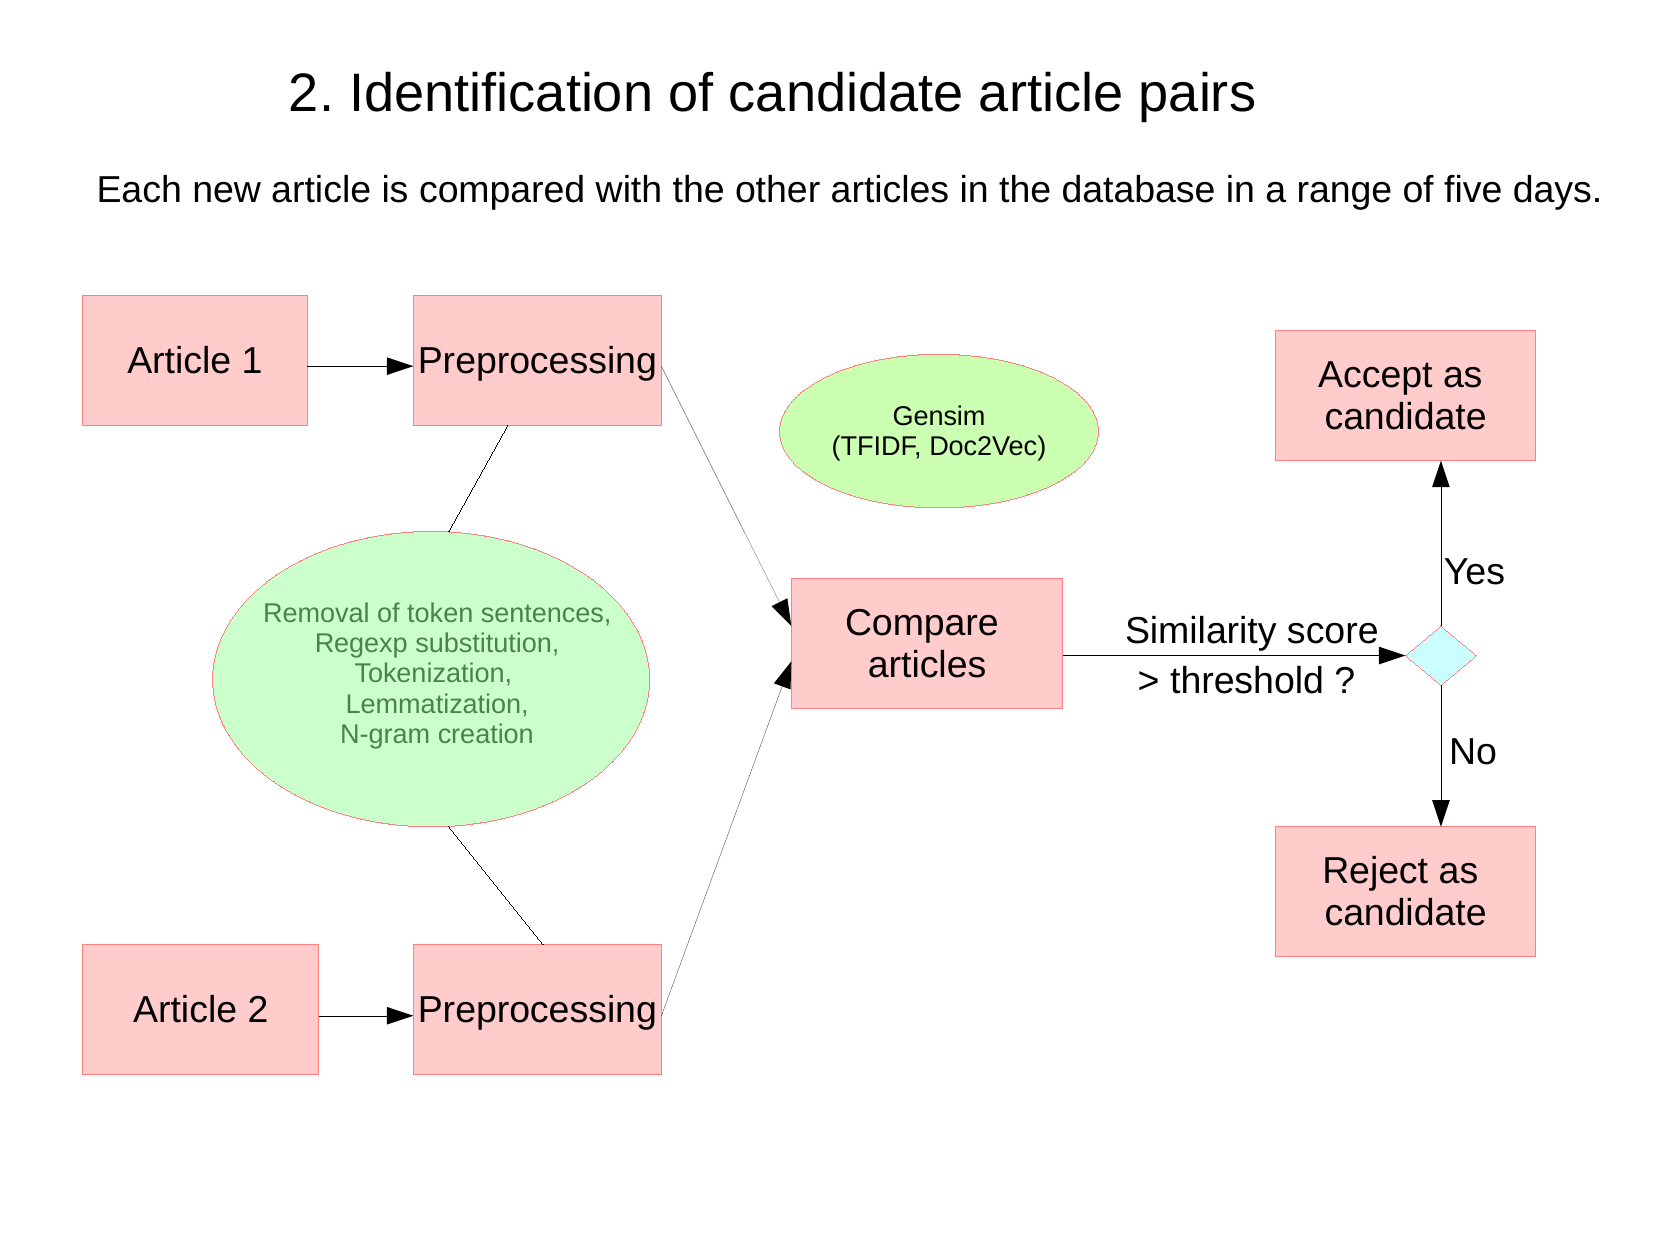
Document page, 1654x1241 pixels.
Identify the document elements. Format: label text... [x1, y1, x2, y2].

text_box Removal of token sentences, Regexp substitution, Tokenization, Lemmatization, N-gram creation [236, 729, 638, 849]
text_box Reject as candidate [1275, 826, 1536, 957]
text_box 2. Identification of candidate article pairs [274, 54, 1288, 130]
text_box [212, 531, 650, 827]
text_box Yes [1429, 543, 1520, 601]
text_box Compare articles [791, 578, 1063, 709]
text_box Preprocessing [413, 295, 662, 426]
text_box > threshold ? [1122, 651, 1371, 709]
text_box [1406, 625, 1477, 686]
text_box No [1434, 722, 1512, 780]
text_box Article 1 [82, 295, 308, 426]
text_box Accept as candidate [1275, 330, 1536, 461]
text_box Each new article is compared with the other articles in the database in a range of five days. [81, 161, 1619, 260]
text_box Similarity score [1110, 602, 1394, 660]
text_box Gensim (TFIDF, Doc2Vec) [779, 354, 1099, 508]
text_box Article 2 [82, 944, 319, 1075]
text_box Preprocessing [413, 944, 662, 1075]
